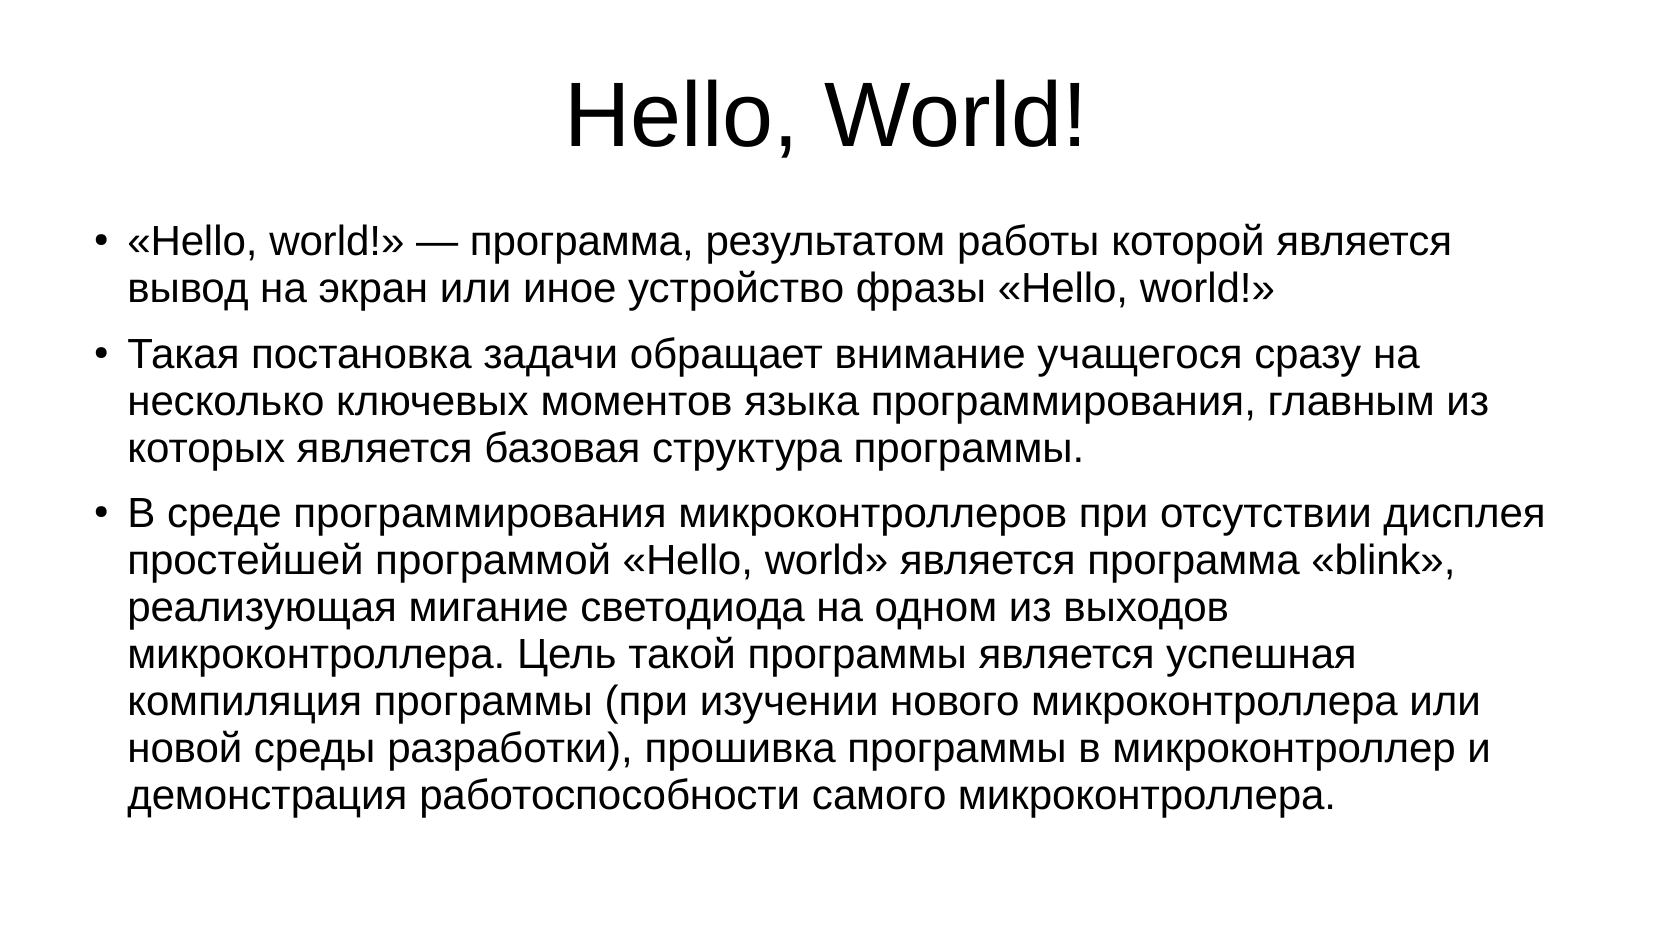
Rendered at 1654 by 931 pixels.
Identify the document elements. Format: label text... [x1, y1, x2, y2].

title Hello, World! [82, 12, 1571, 217]
list «Hello, world!» — программа, результатом работы которой является вывод на экран или иное устройство фразы «Hello, world!» Такая постановка задачи обращает внимание учащегося сразу на несколько ключевых моментов языка программирования, главным из которых является базовая структура программы. В среде программирования микроконтроллеров при отсутствии дисплея простейшей программой «Hello, world» является программа «blink», реализующая мигание светодиода на одном из выходов микроконтроллера. Цель такой программы является успешная компиляция программы (при изучении нового микроконтроллера или новой среды разработки), прошивка программы в микроконтроллер и демонстрация работоспособности самого микроконтроллера. [82, 217, 1571, 827]
